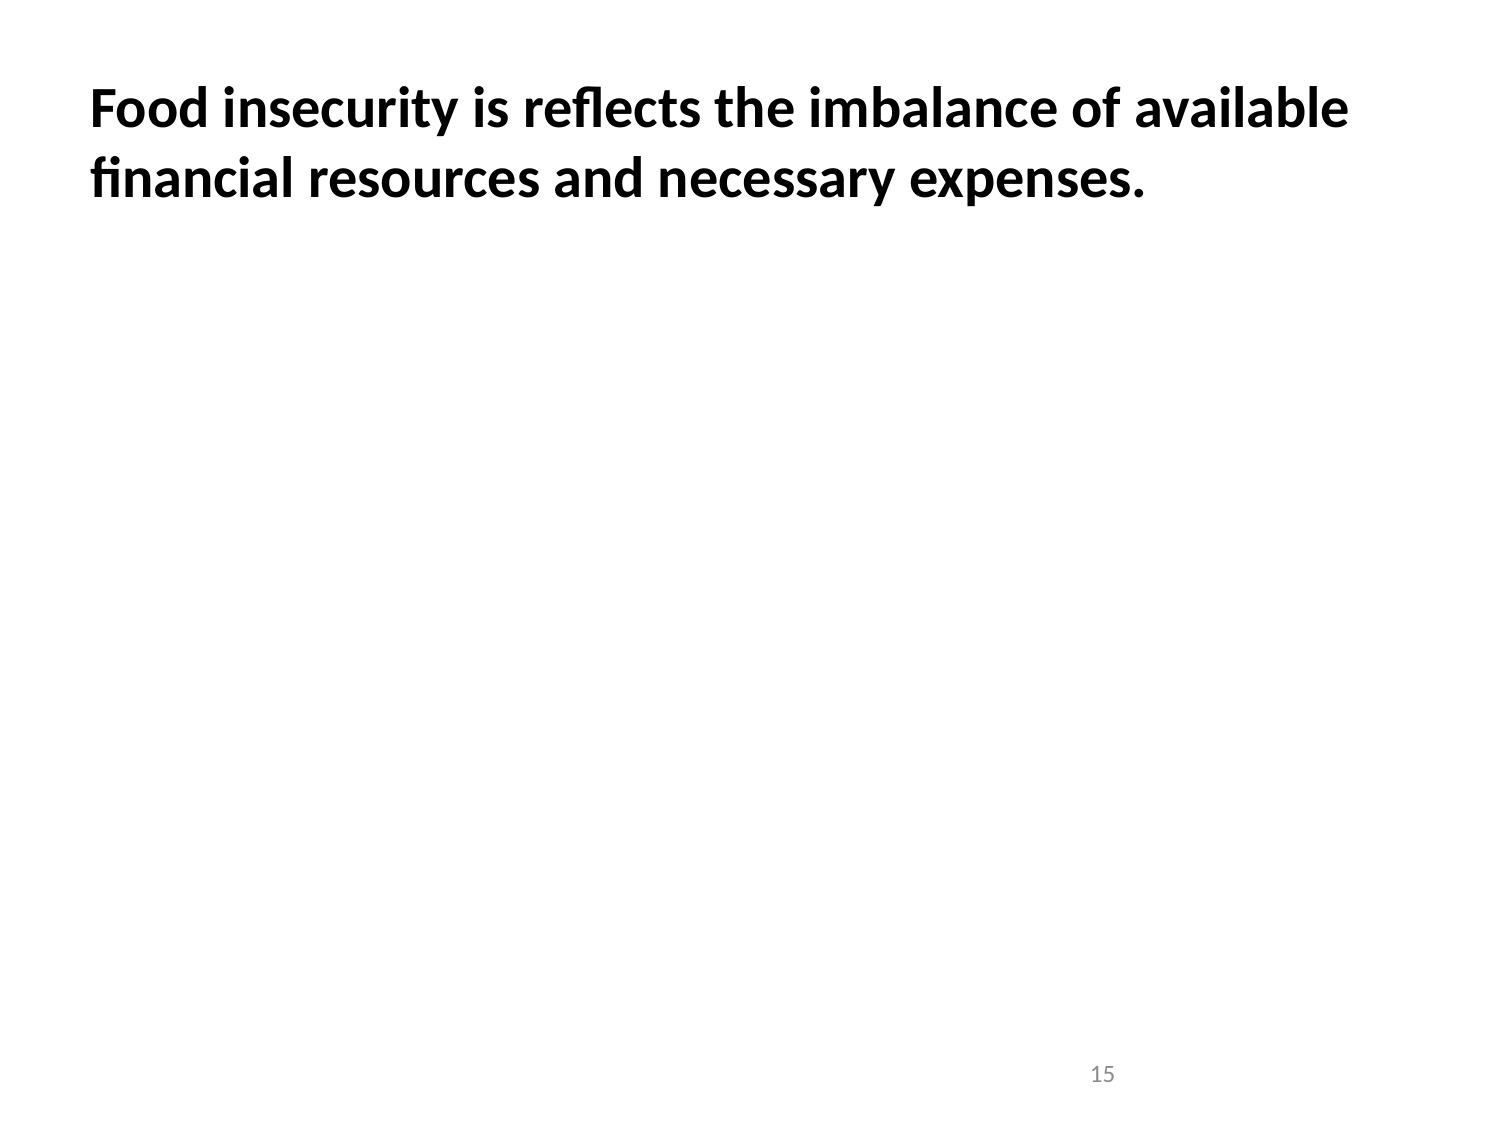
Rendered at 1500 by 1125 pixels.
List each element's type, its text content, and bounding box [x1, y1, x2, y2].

slide_number <number> [1074, 1042, 1425, 1103]
title Food insecurity is reflects the imbalance of available financial resources and necessary expenses. [75, 45, 1425, 233]
